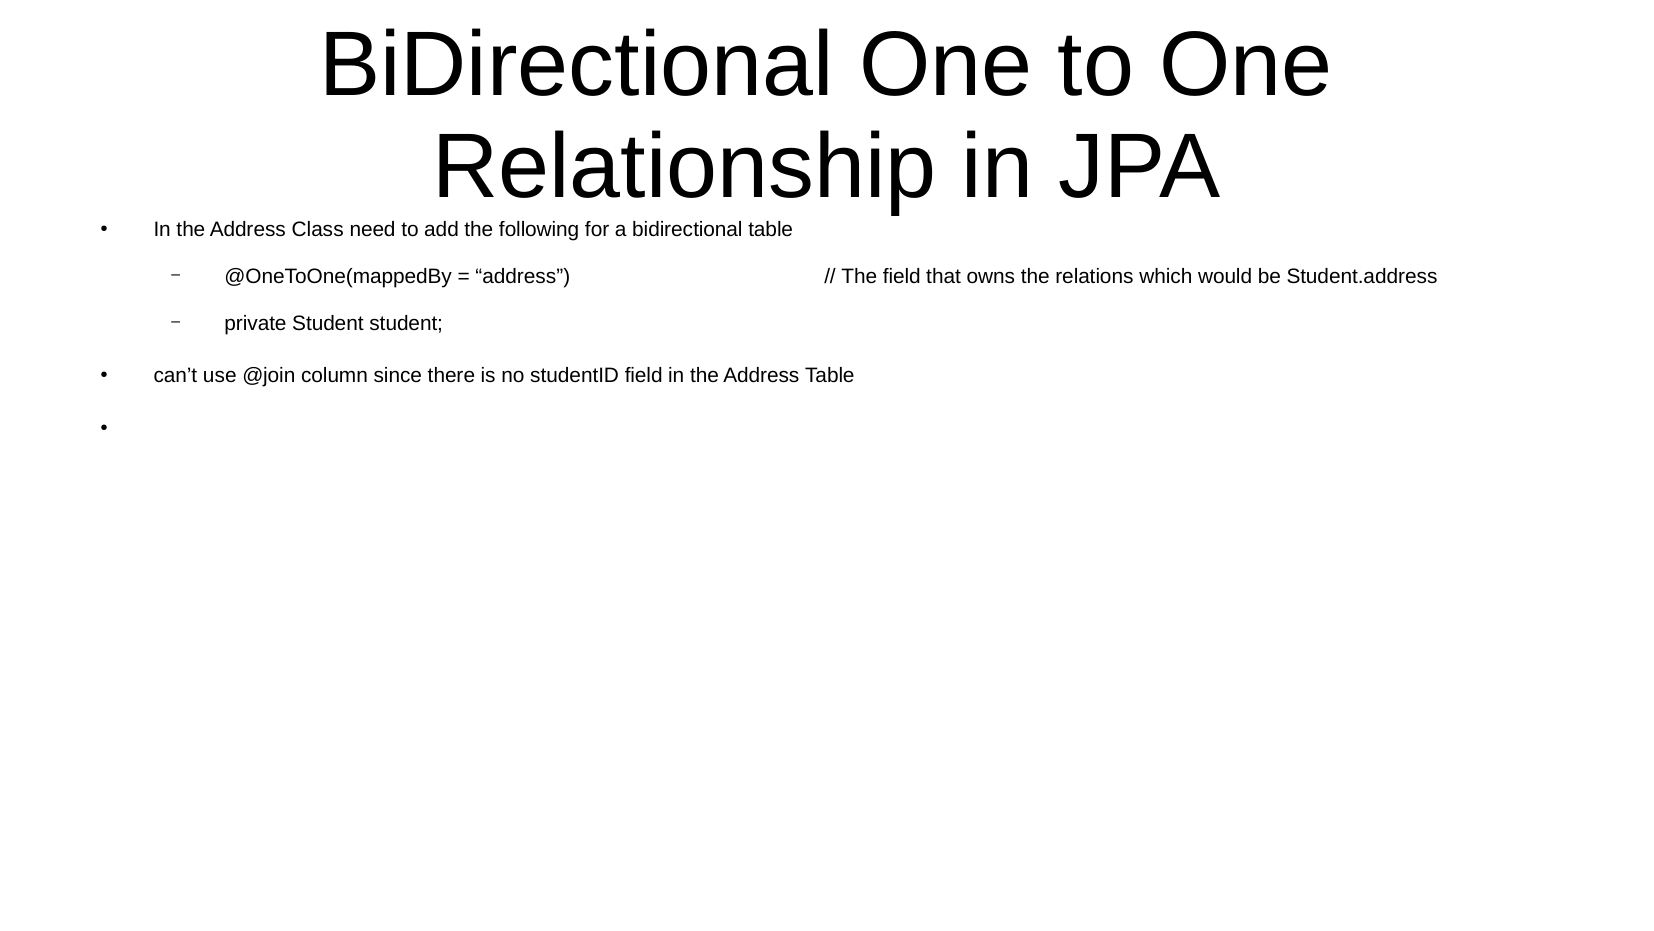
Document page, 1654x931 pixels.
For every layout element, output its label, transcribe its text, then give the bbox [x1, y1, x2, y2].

title BiDirectional One to One Relationship in JPA [82, 12, 1571, 217]
list In the Address Class need to add the following for a bidirectional table @OneToOne(mappedBy = “address”) // The field that owns the relations which would be Student.address private Student student; can’t use @join column since there is no studentID field in the Address Table [82, 217, 1621, 901]
